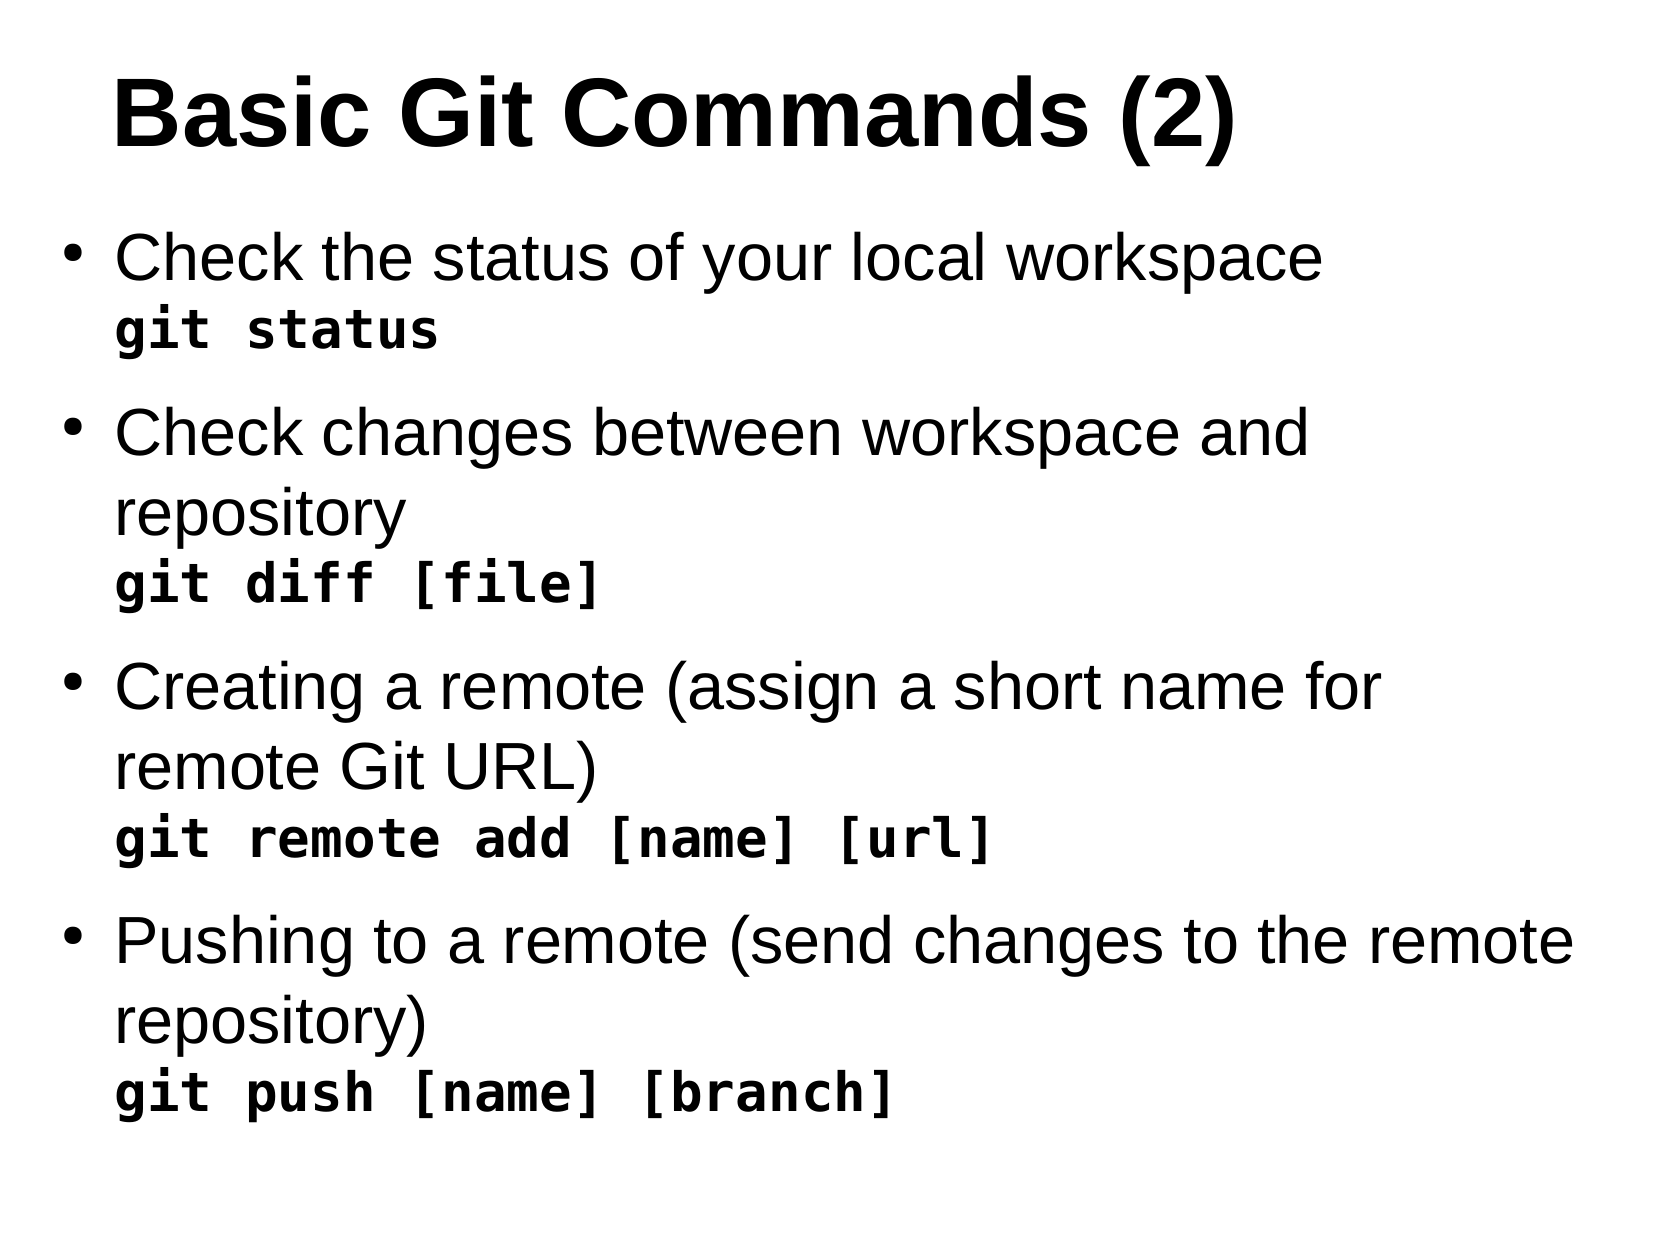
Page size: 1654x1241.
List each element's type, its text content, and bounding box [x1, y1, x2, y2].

title Basic Git Commands (2) [25, 7, 1325, 209]
list Check the status of your local workspace git status Check changes between workspace and repository git diff [file] Creating a remote (assign a short name for remote Git URL) git remote add [name] [url] Pushing to a remote (send changes to the remote repository) git push [name] [branch] [25, 208, 1628, 1216]
